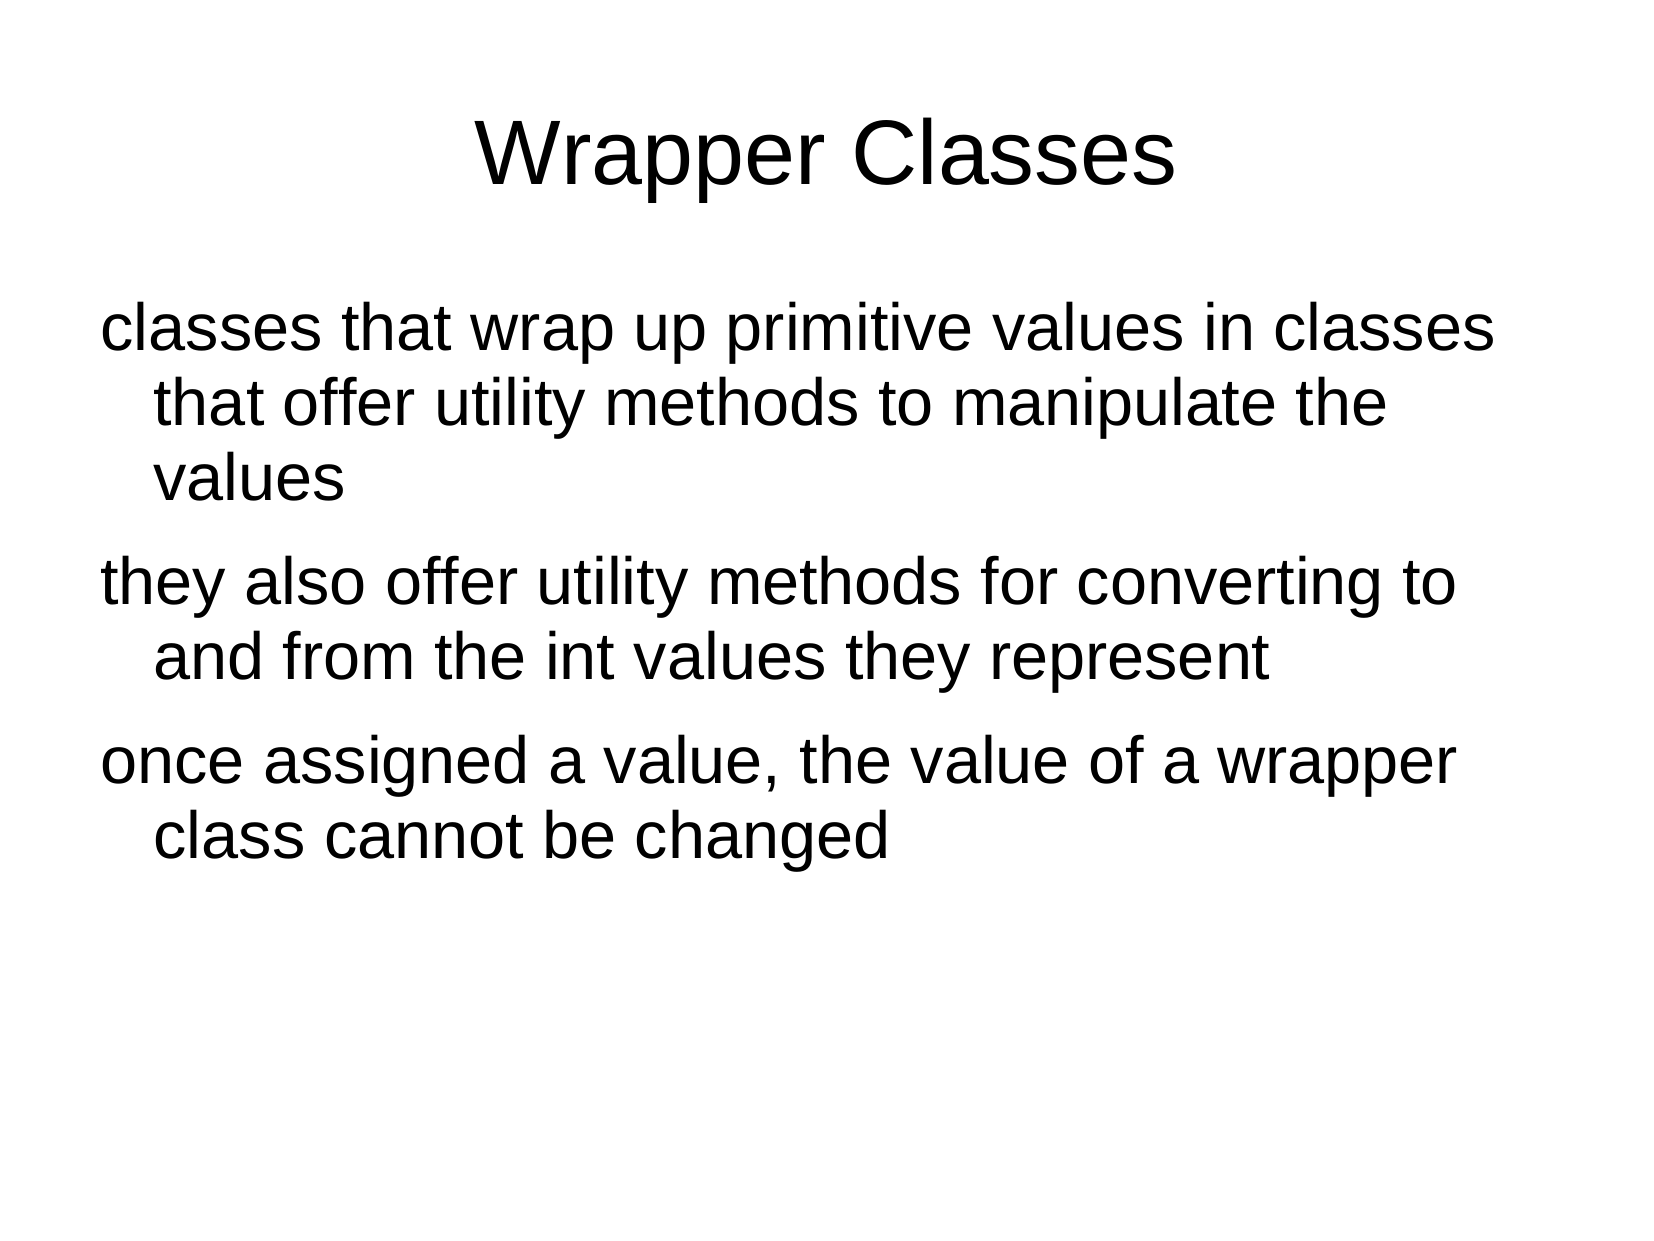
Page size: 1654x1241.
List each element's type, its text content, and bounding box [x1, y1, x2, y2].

list classes that wrap up primitive values in classes that offer utility methods to manipulate the values they also offer utility methods for converting to and from the int values they represent once assigned a value, the value of a wrapper class cannot be changed [82, 290, 1571, 1109]
title Wrapper Classes [82, 49, 1571, 257]
